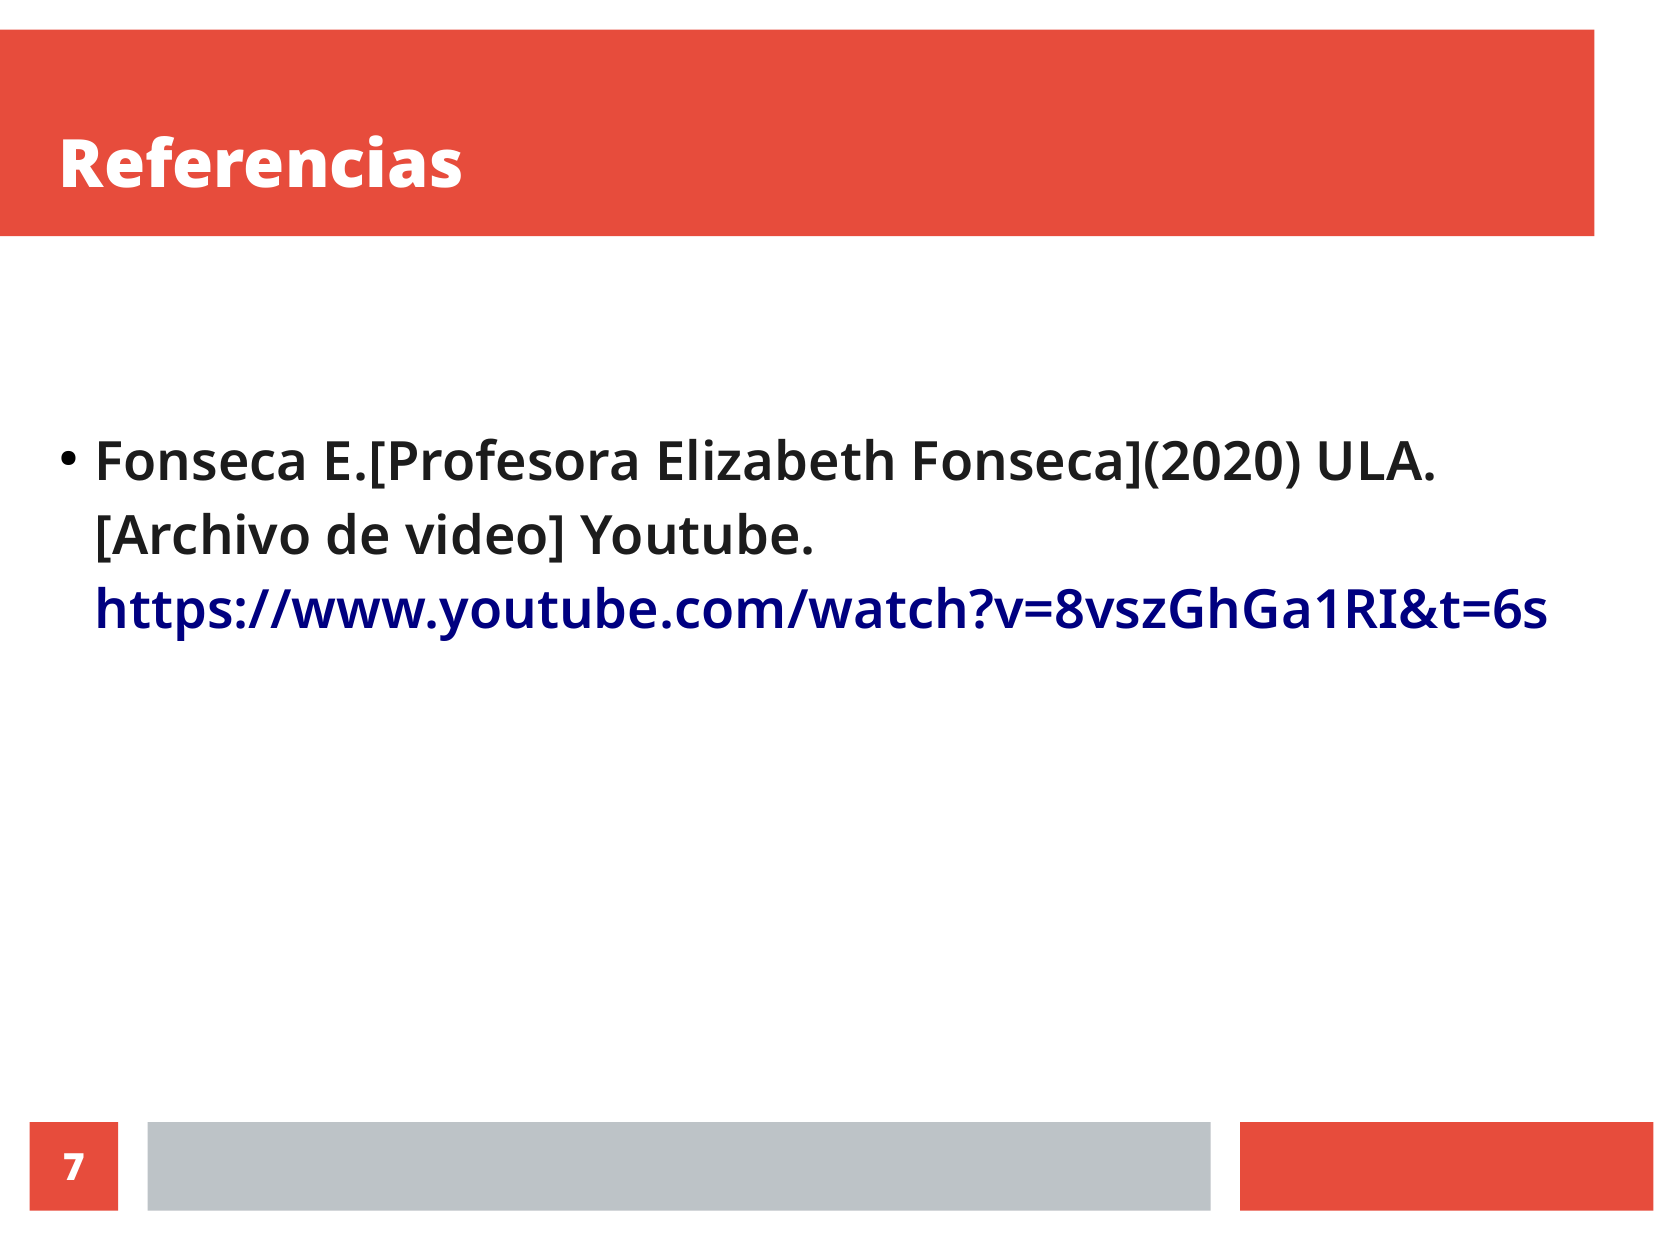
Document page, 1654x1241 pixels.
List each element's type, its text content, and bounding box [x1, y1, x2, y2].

list Fonseca E.[Profesora Elizabeth Fonseca](2020) ULA. [Archivo de video] Youtube. https://www.youtube.com/watch?v=8vszGhGa1RI&t=6s [59, 324, 1565, 1093]
title Referencias [59, 59, 1595, 207]
